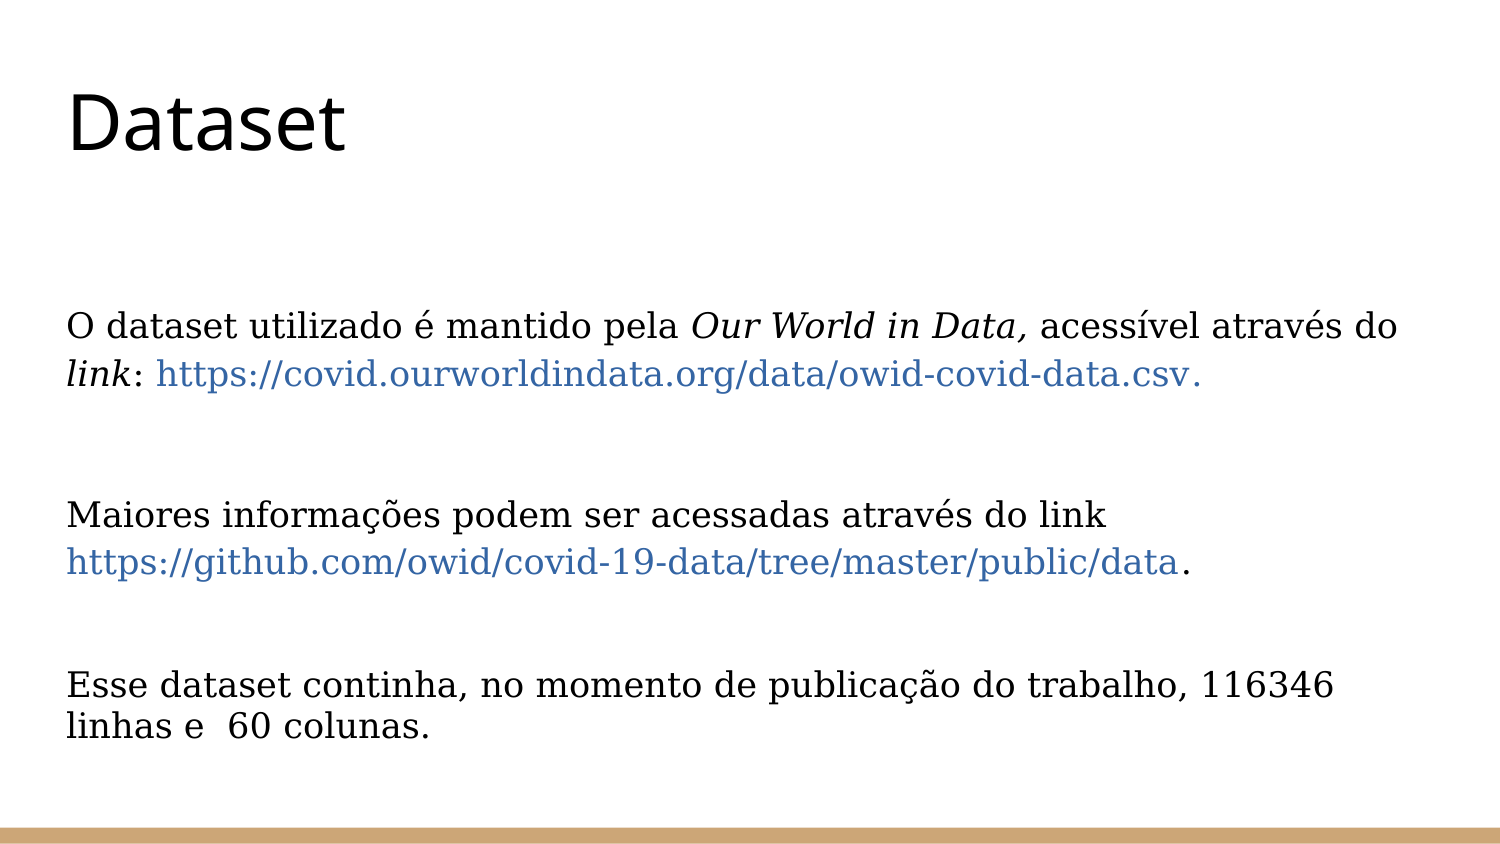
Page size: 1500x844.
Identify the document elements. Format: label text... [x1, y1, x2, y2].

list O dataset utilizado é mantido pela Our World in Data, acessível através do link: https://covid.ourworldindata.org/data/owid-covid-data.csv. Maiores informações podem ser acessadas através do link https://github.com/owid/covid-19-data/tree/master/public/data. Esse dataset continha, no momento de publicação do trabalho, 116346 linhas e 60 colunas. [51, 213, 1463, 764]
title Dataset [51, 51, 1449, 189]
